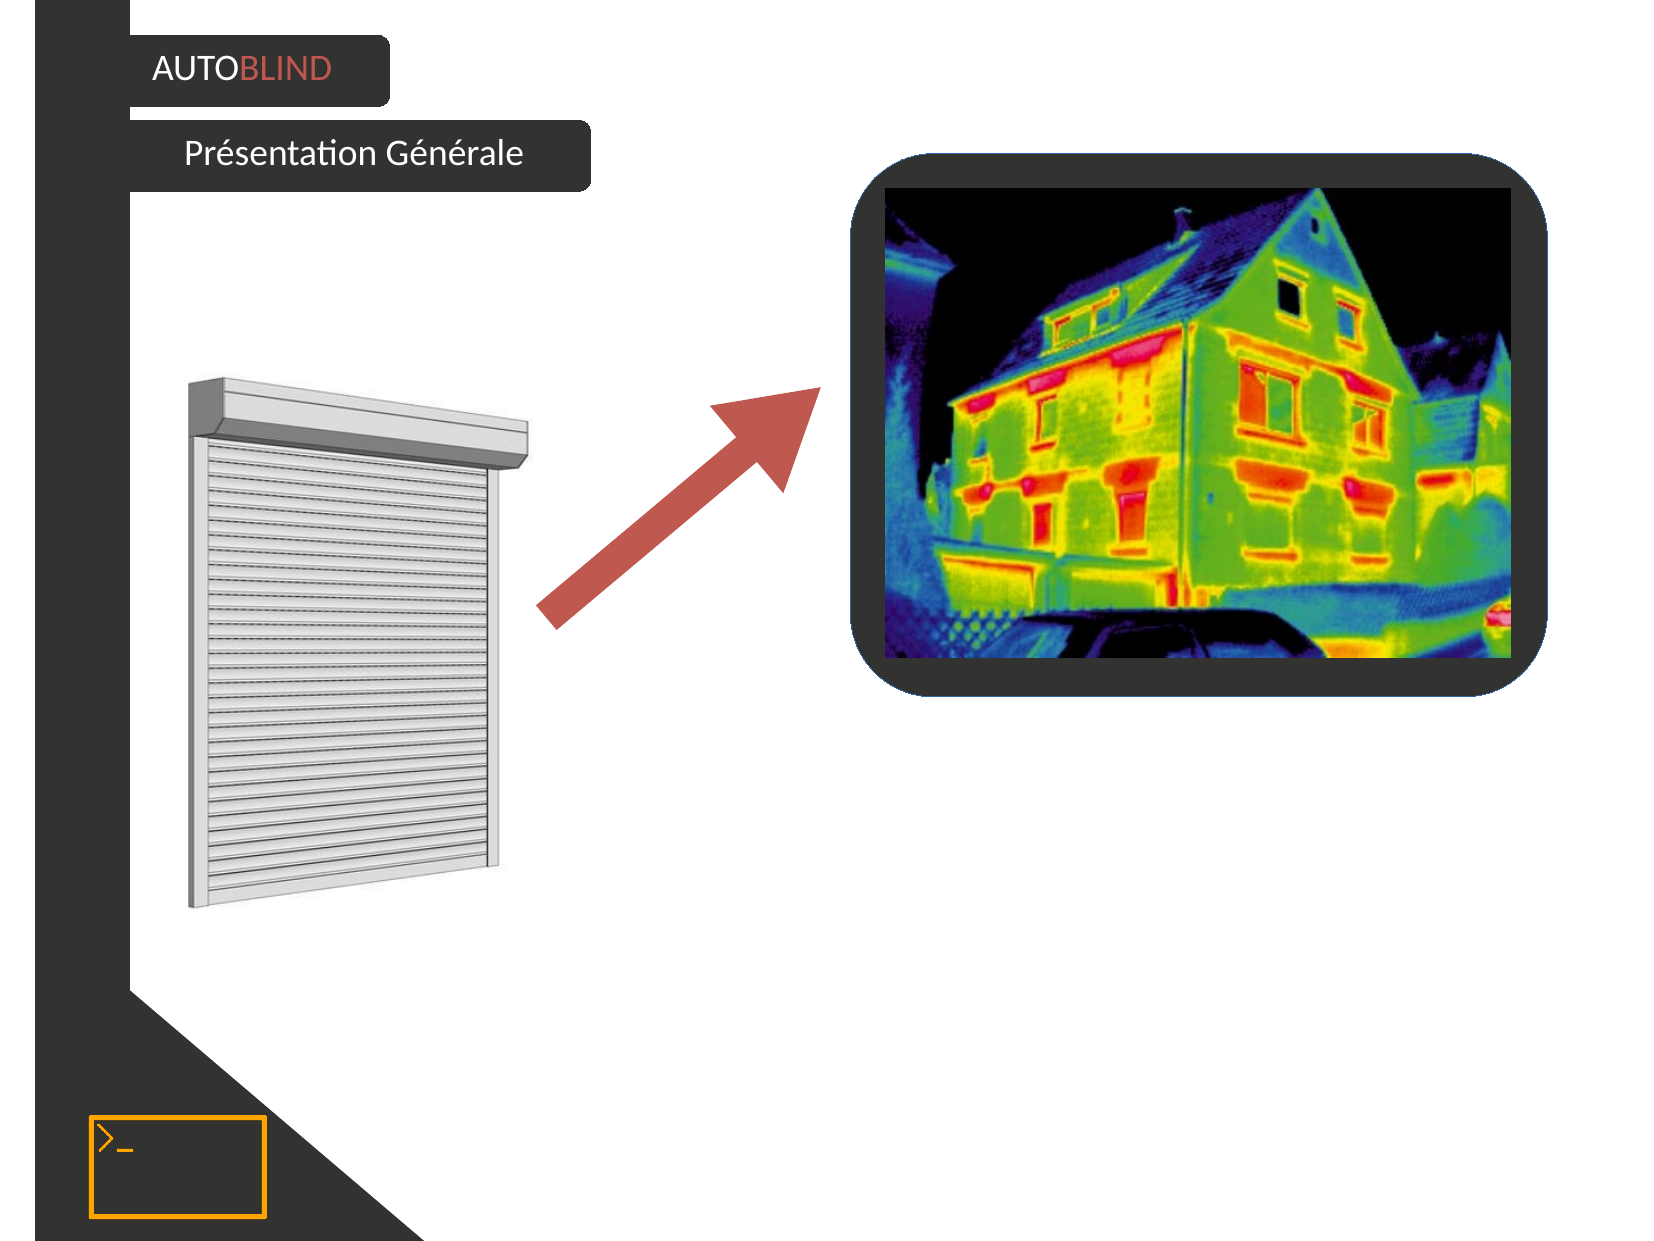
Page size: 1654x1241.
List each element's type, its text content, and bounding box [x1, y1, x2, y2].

picture [130, 354, 638, 922]
picture [82, 1110, 272, 1223]
text_box [850, 153, 1548, 697]
text_box [35, 0, 425, 1241]
text_box [535, 387, 821, 631]
text_box Présentation Générale [118, 120, 591, 192]
text_box AUTOBLIND [130, 35, 390, 107]
picture [885, 188, 1511, 658]
